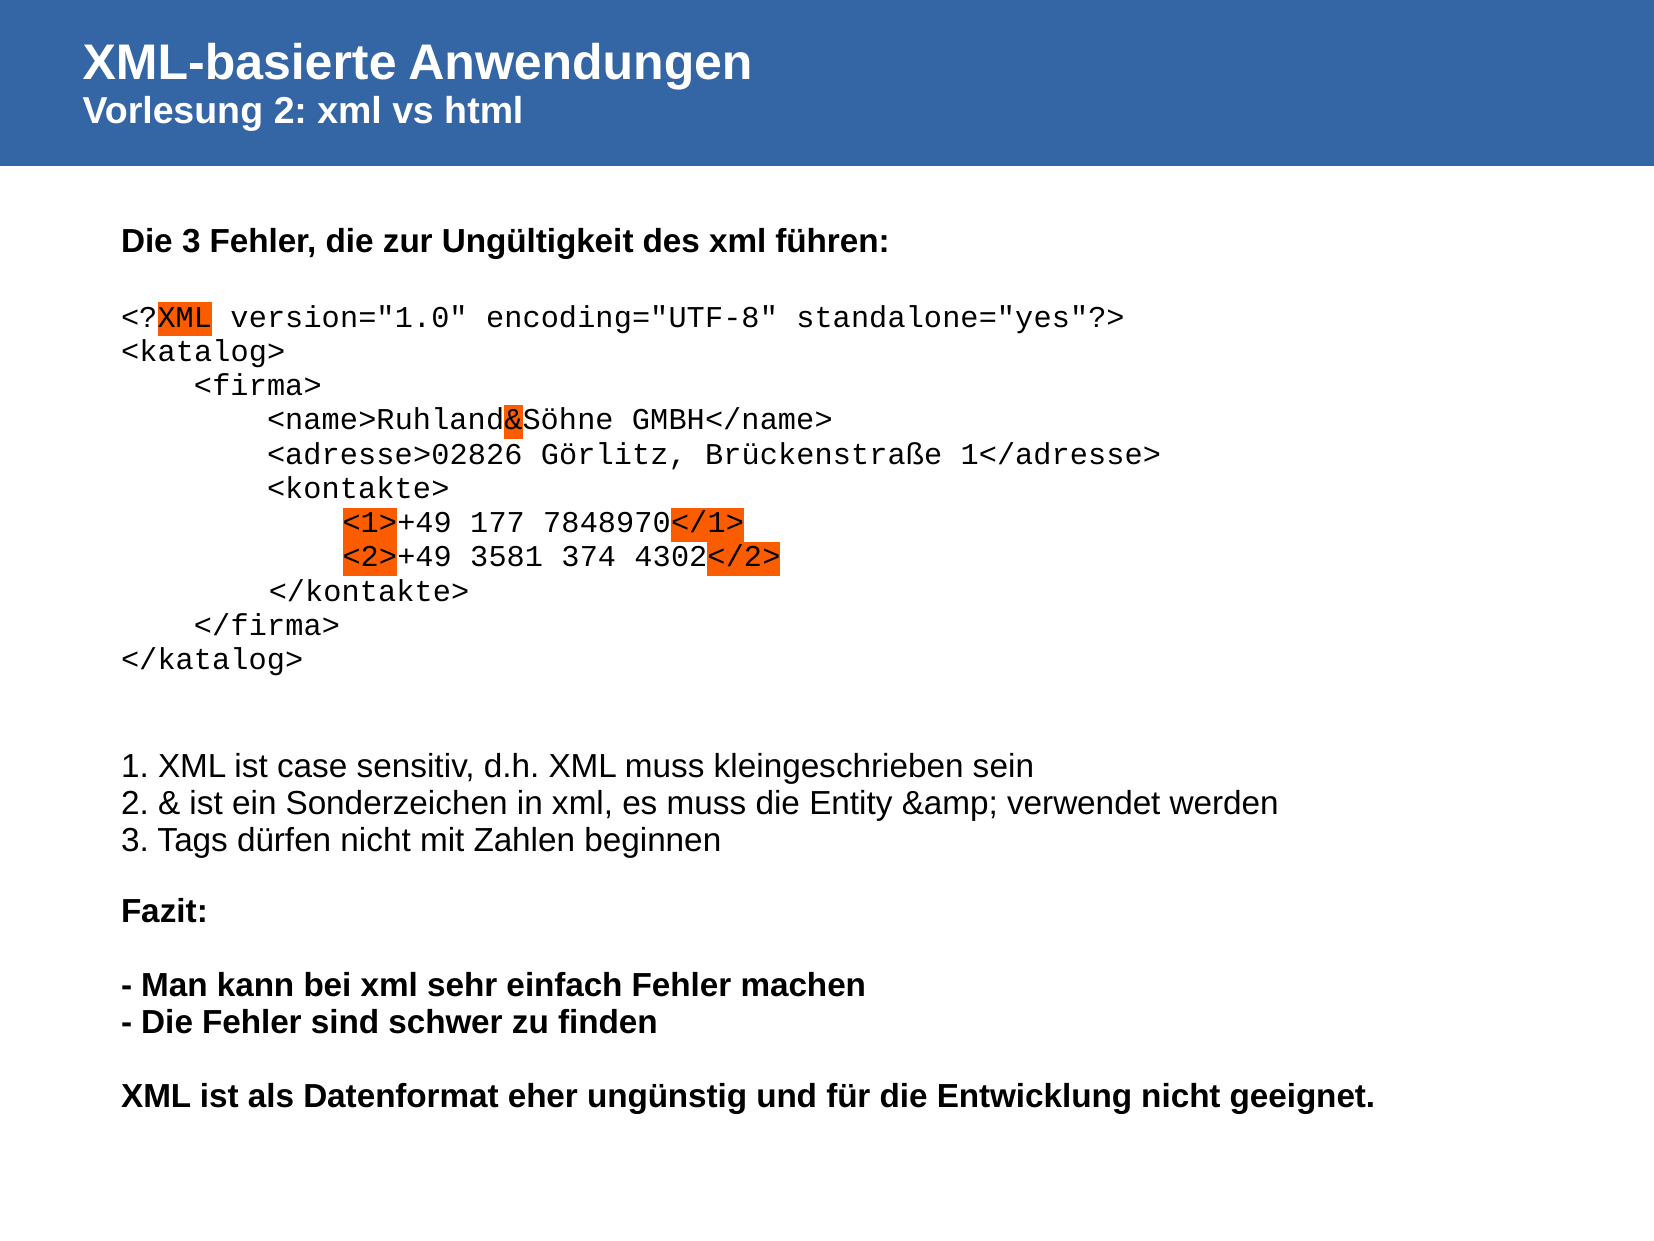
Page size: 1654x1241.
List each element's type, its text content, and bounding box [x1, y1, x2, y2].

text_box Die 3 Fehler, die zur Ungültigkeit des xml führen: <?XML version="1.0" encoding="UTF-8" standalone="yes"?> <katalog> <firma> <name>Ruhland&Söhne GMBH</name> <adresse>02826 Görlitz, Brückenstraße 1</adresse> <kontakte> <1>+49 177 7848970</1> <2>+49 3581 374 4302</2> </kontakte> </firma> </katalog> 1. XML ist case sensitiv, d.h. XML muss kleingeschrieben sein 2. & ist ein Sonderzeichen in xml, es muss die Entity &amp; verwendet werden 3. Tags dürfen nicht mit Zahlen beginnen Fazit: - Man kann bei xml sehr einfach Fehler machen - Die Fehler sind schwer zu finden XML ist als Datenformat eher ungünstig und für die Entwicklung nicht geeignet. [106, 209, 1623, 1123]
title XML-basierte Anwendungen Vorlesung 2: xml vs html [82, 0, 1571, 166]
